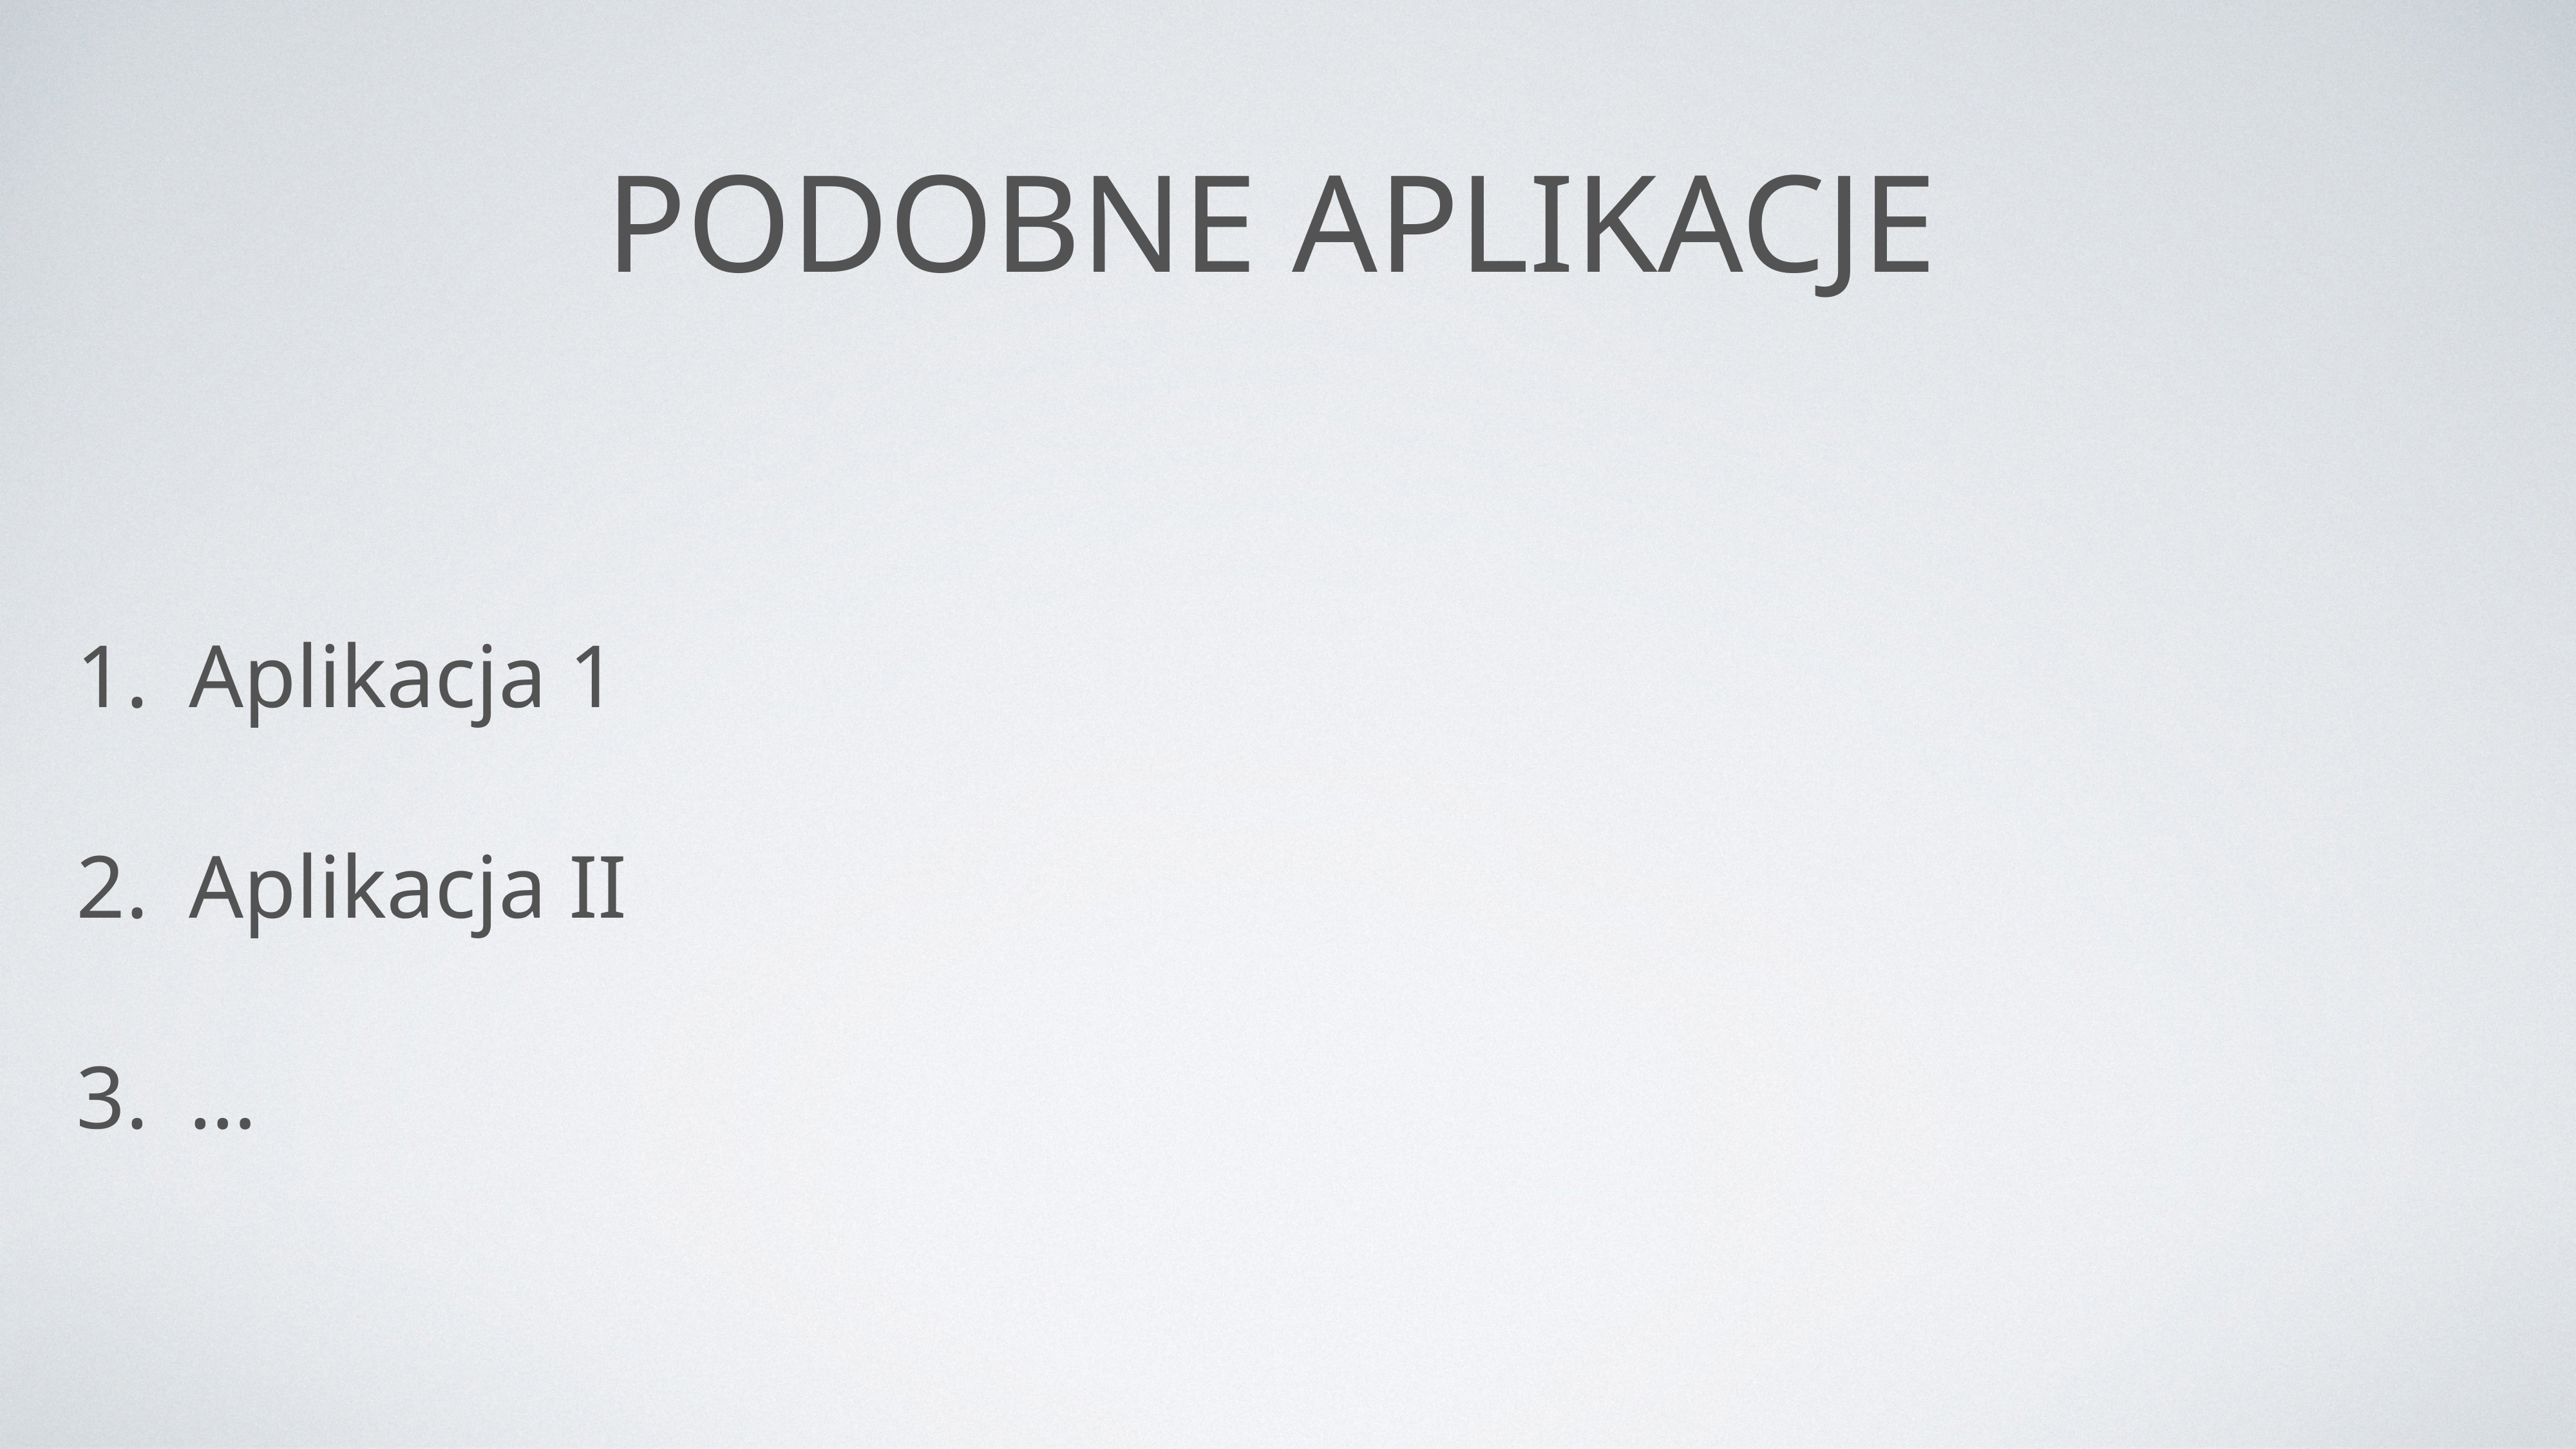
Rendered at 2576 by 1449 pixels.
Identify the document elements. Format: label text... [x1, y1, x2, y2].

title Podobne aplikacje [71, 37, 2506, 400]
list Aplikacja 1 Aplikacja II … [71, 405, 2506, 1342]
picture [0, 0, 2576, 1449]
